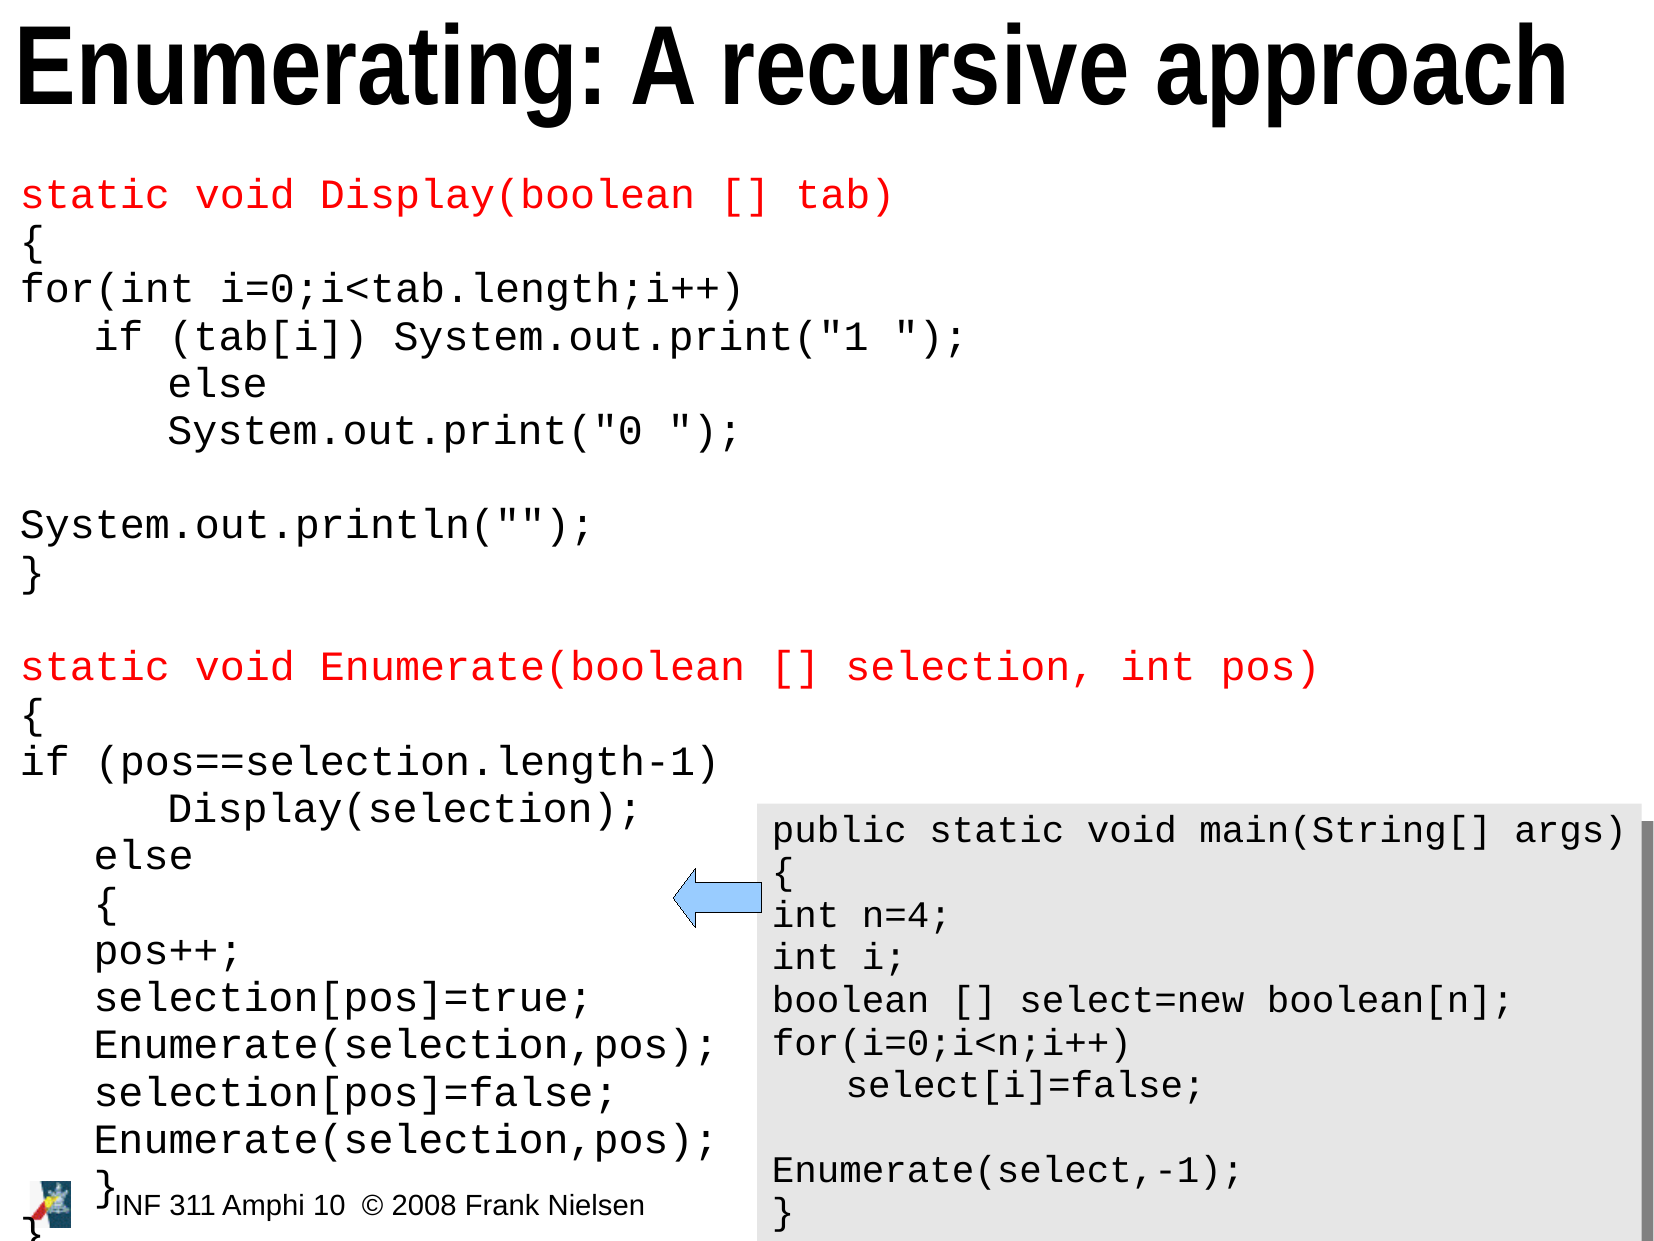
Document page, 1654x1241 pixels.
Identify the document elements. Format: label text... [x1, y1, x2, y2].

picture [29, 1211, 71, 1228]
text_box static void Display(boolean [] tab) { for(int i=0;i<tab.length;i++) if (tab[i]) System.out.print("1 "); else System.out.print("0 "); System.out.println(""); } static void Enumerate(boolean [] selection, int pos) { if (pos==selection.length-1) Display(selection); else { pos++; selection[pos]=true; Enumerate(selection,pos); selection[pos]=false; Enumerate(selection,pos); } } [5, 166, 1335, 1211]
text_box Enumerating: A recursive approach [0, 0, 1586, 136]
text_box [673, 868, 762, 928]
text_box public static void main(String[] args) { int n=4; int i; boolean [] select=new boolean[n]; for(i=0;i<n;i++) select[i]=false; Enumerate(select,-1); } [757, 803, 1642, 1217]
